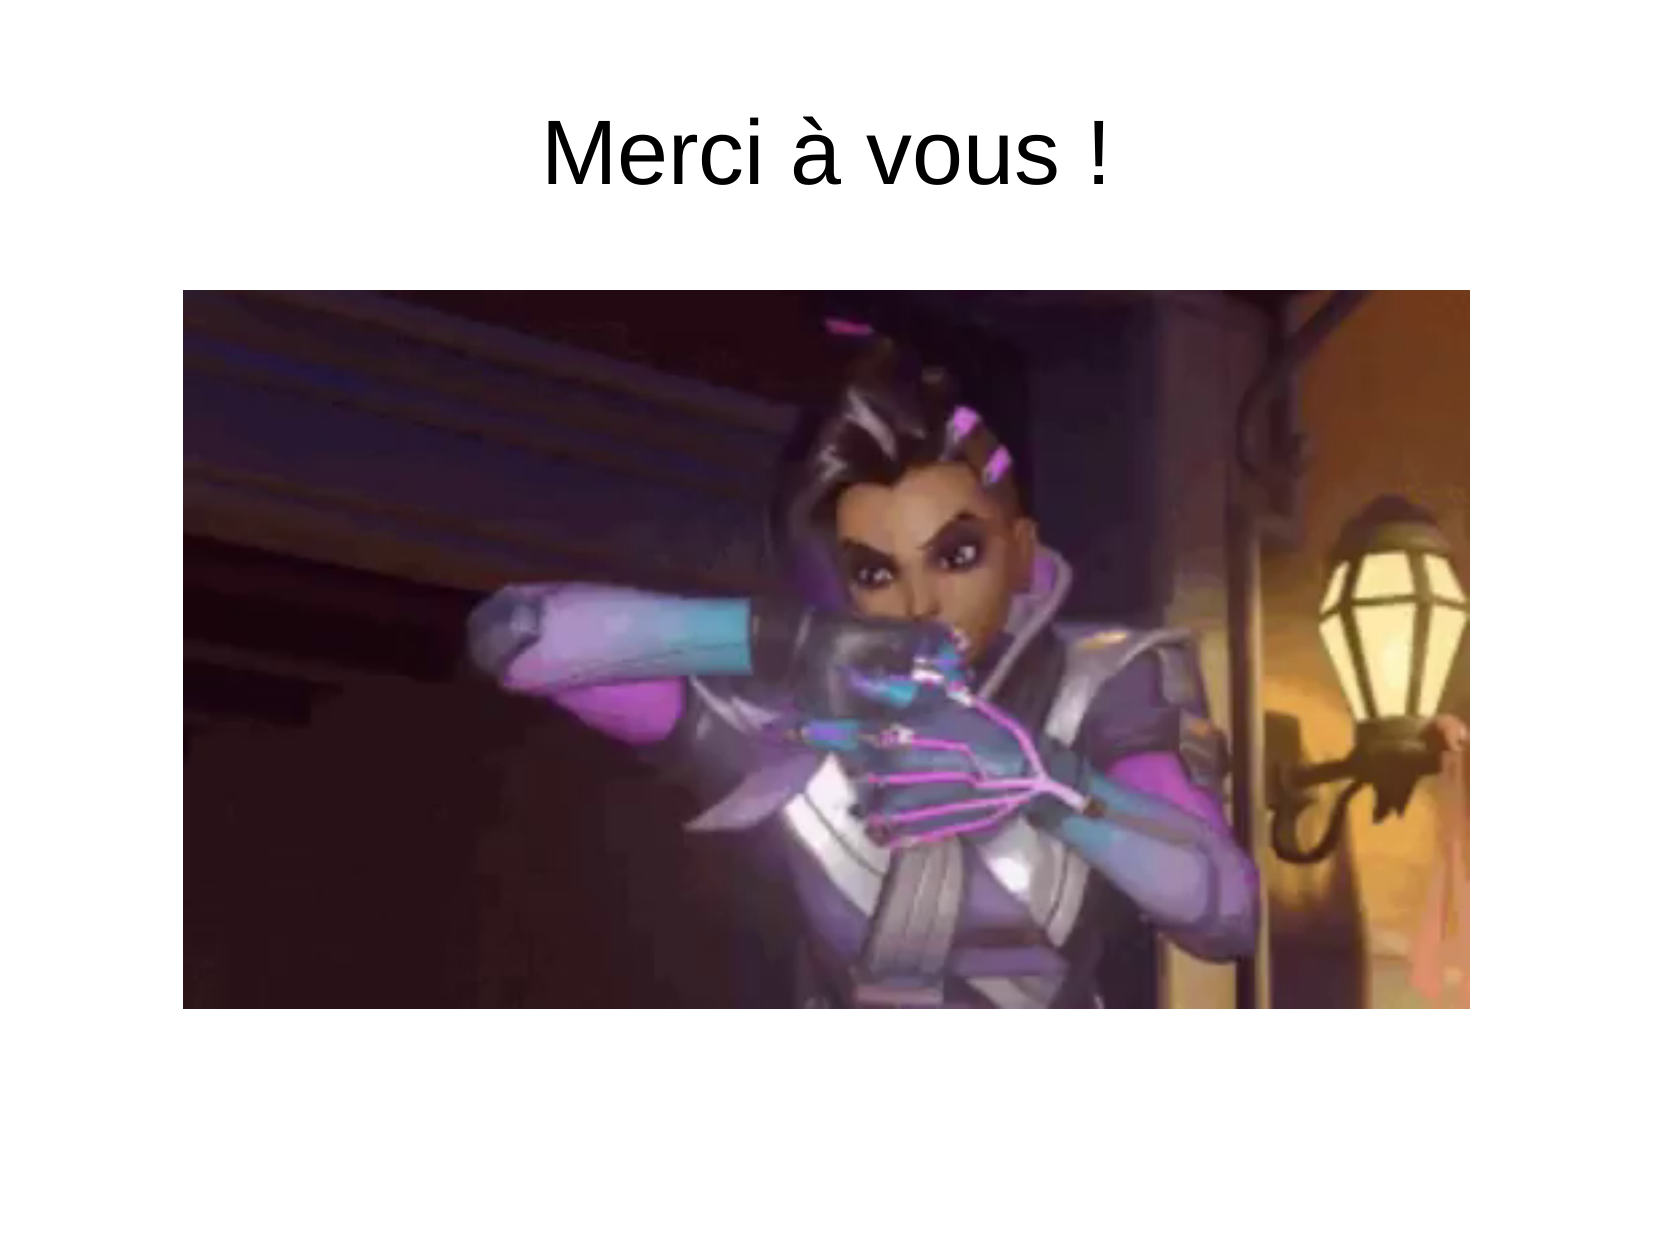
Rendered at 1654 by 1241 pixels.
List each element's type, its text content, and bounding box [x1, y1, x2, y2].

title Merci à vous ! [82, 49, 1571, 257]
text_box [182, 290, 1471, 1010]
